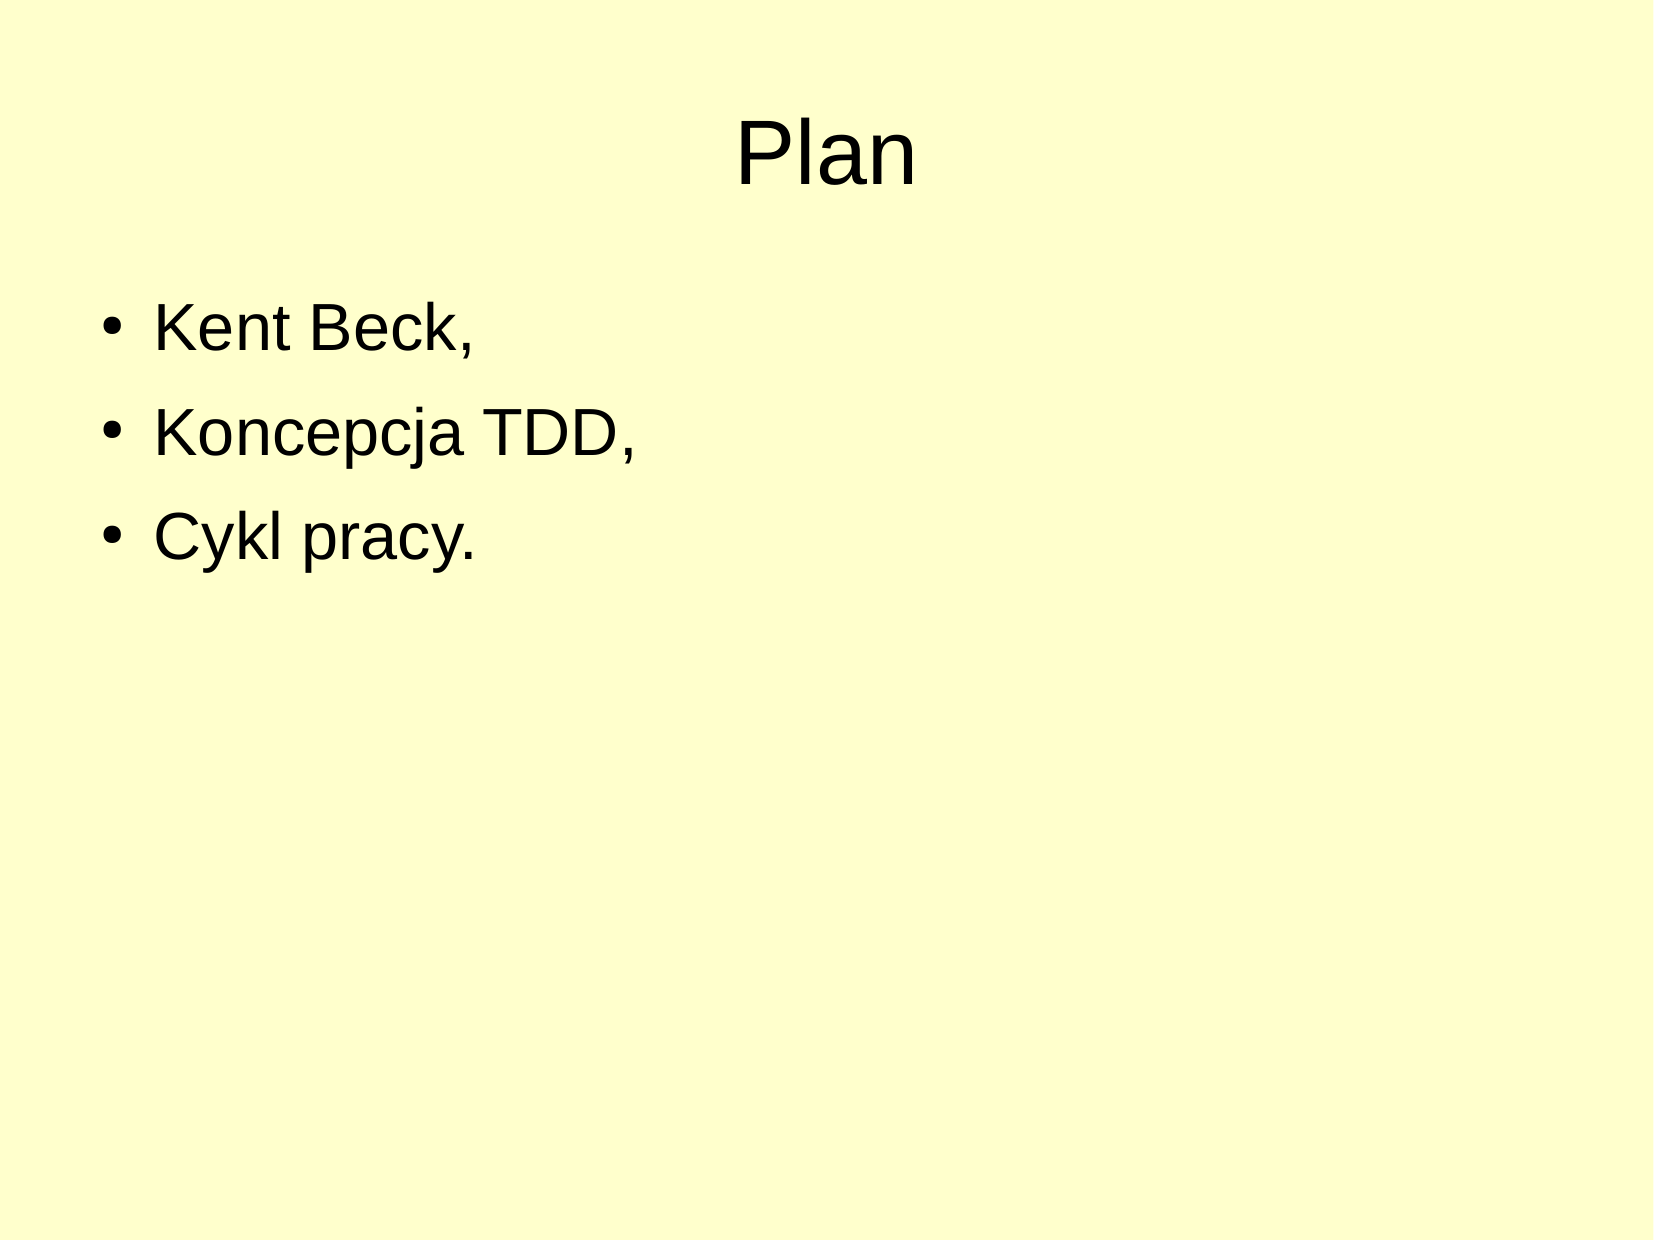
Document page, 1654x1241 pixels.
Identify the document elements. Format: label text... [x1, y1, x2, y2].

title Plan [82, 49, 1571, 257]
list Kent Beck, Koncepcja TDD, Cykl pracy. [82, 290, 1571, 1109]
